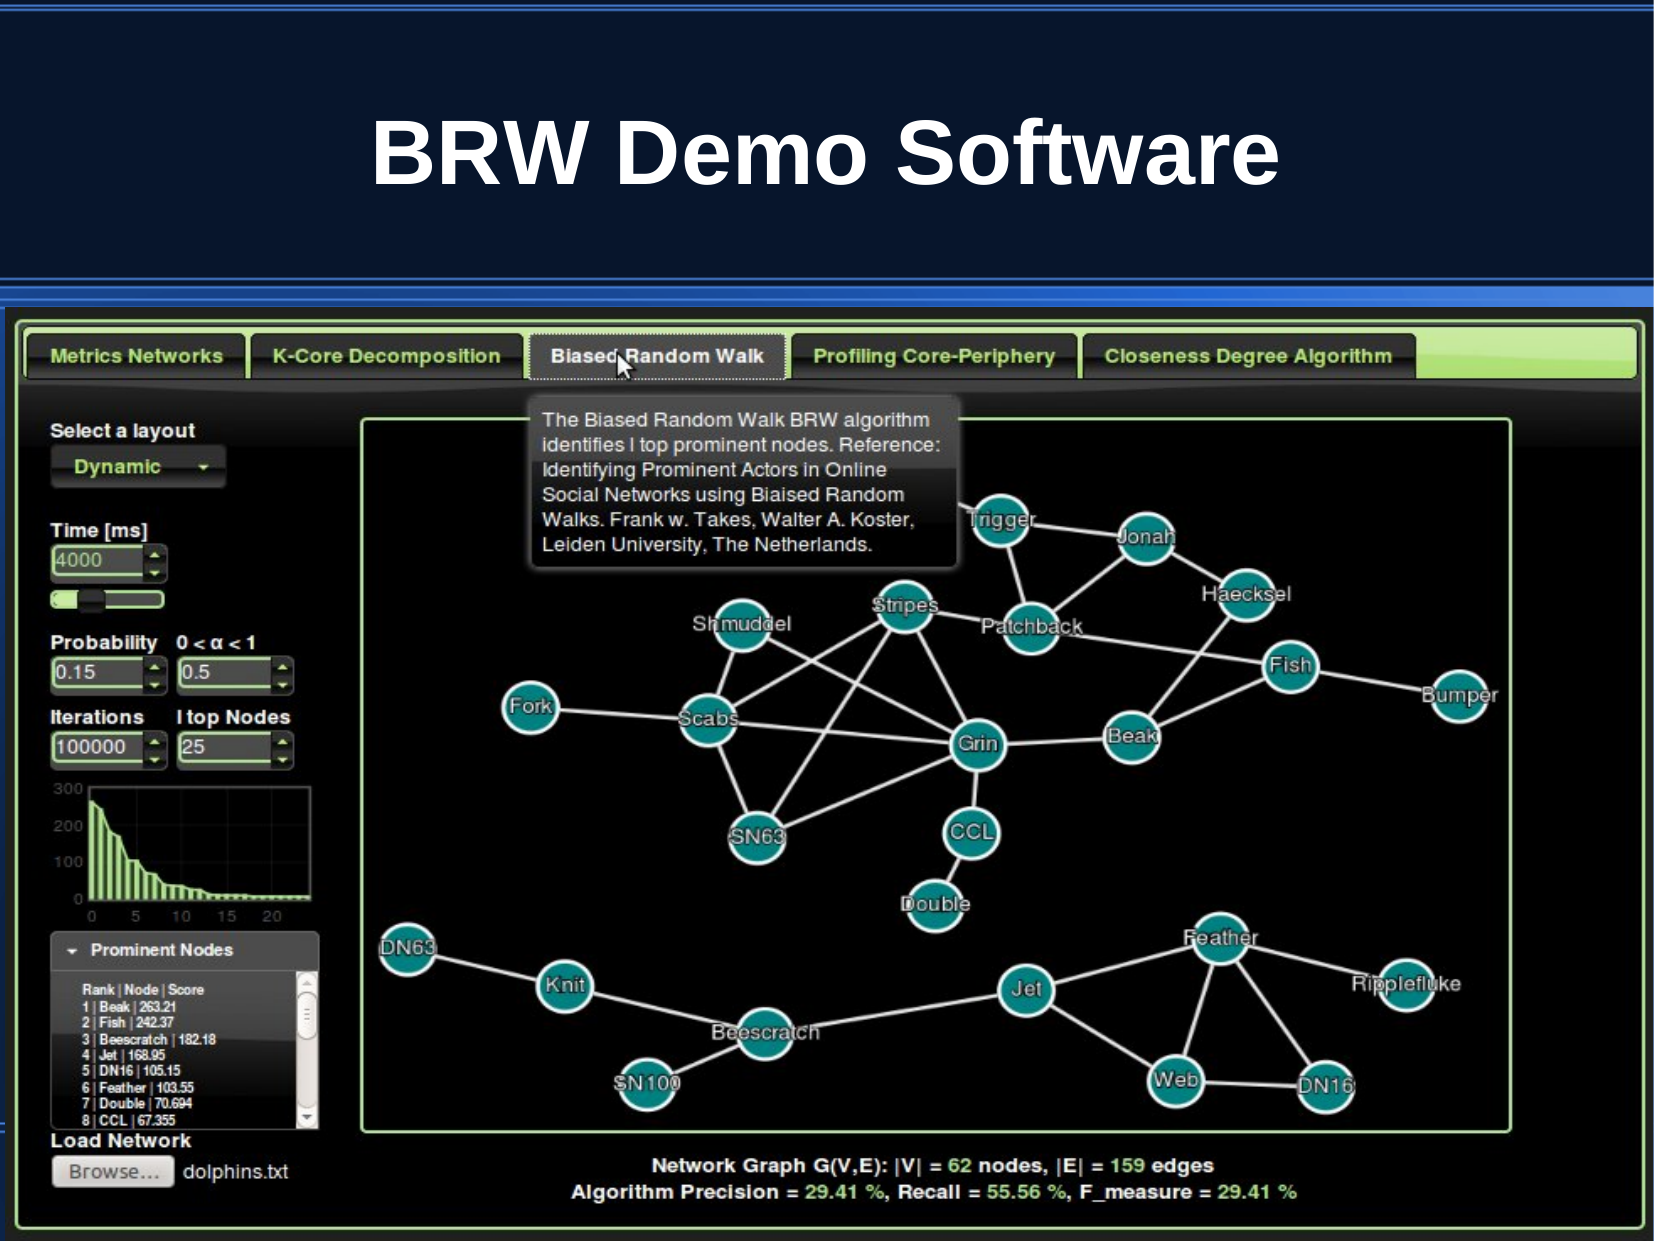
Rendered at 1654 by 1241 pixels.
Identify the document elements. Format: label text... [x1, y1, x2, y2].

picture [0, 0, 1654, 1241]
title BRW Demo Software [82, 49, 1571, 257]
